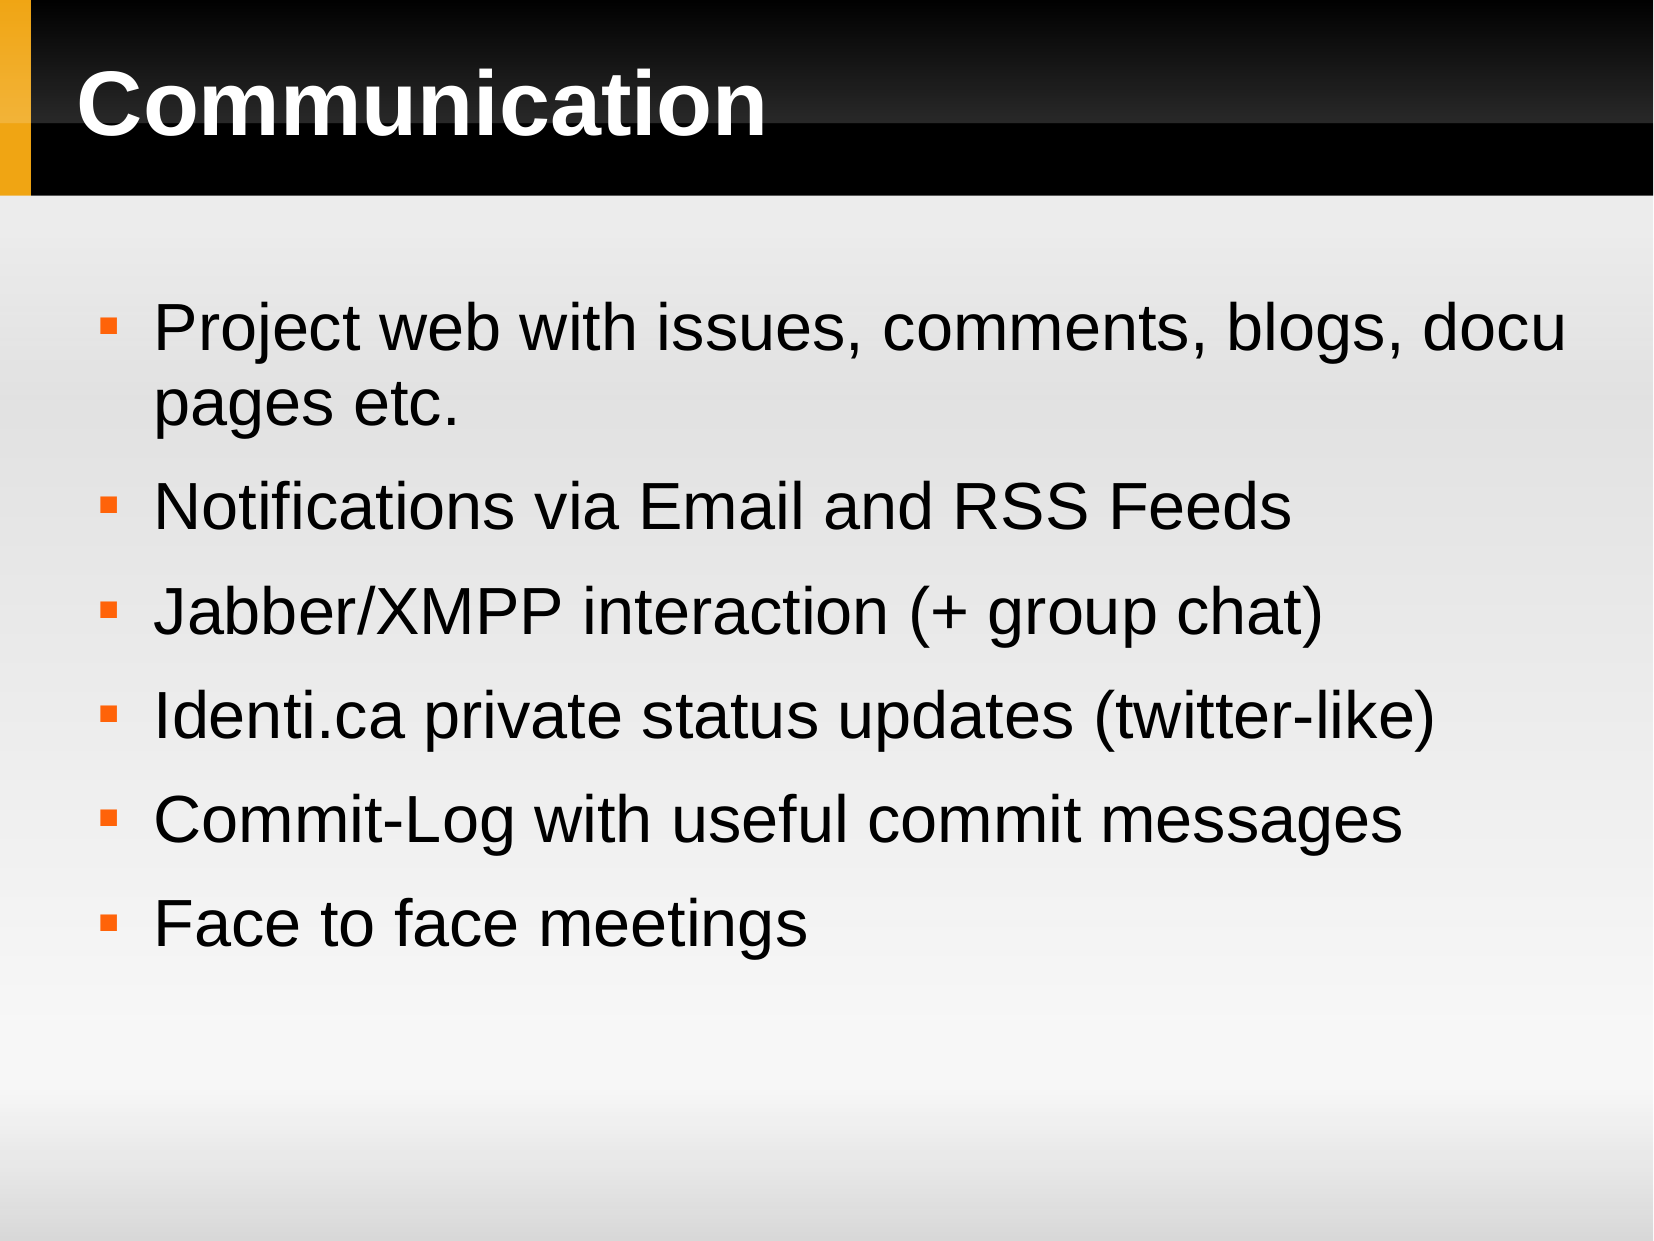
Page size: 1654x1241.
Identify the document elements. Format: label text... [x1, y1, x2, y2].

title Communication [76, 7, 1565, 200]
list Project web with issues, comments, blogs, docu pages etc. Notifications via Email and RSS Feeds Jabber/XMPP interaction (+ group chat) Identi.ca private status updates (twitter-like) Commit-Log with useful commit messages Face to face meetings [82, 290, 1571, 1095]
picture [0, 0, 1654, 1241]
